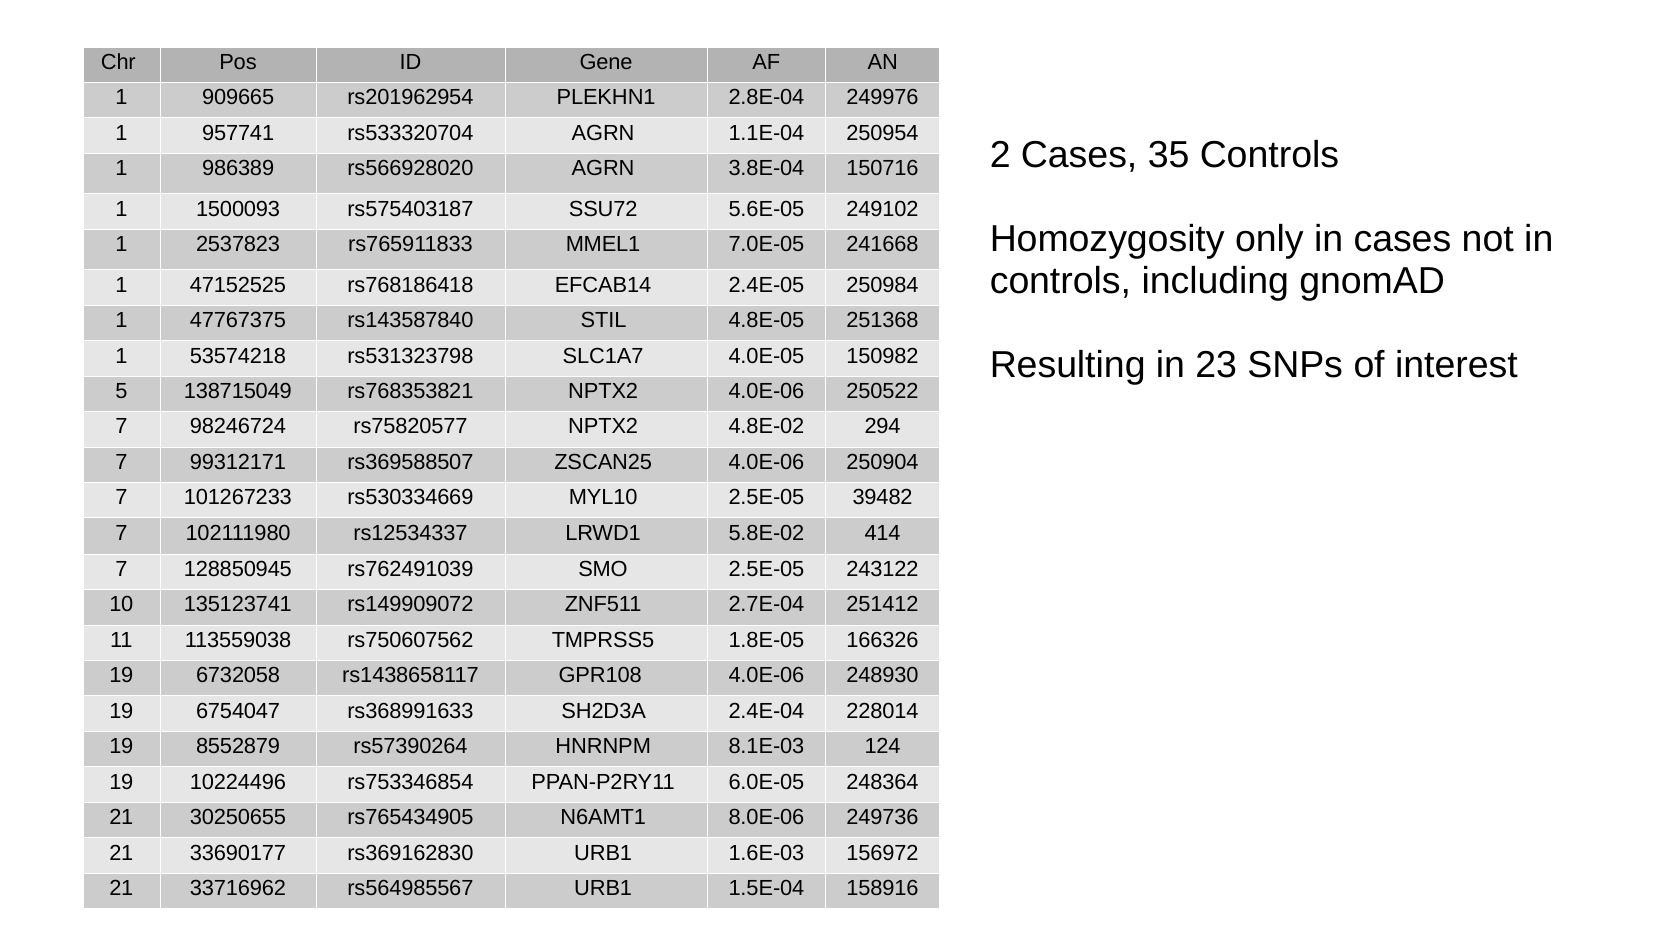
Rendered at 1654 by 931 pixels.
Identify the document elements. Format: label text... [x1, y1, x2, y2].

table_cell NPTX2 [506, 377, 707, 411]
table_cell 21 [84, 803, 160, 837]
table_cell 21 [84, 874, 160, 908]
table_cell 8552879 [161, 732, 316, 766]
table_cell rs533320704 [317, 118, 505, 153]
table_cell SH2D3A [506, 696, 707, 731]
table_cell 138715049 [161, 377, 316, 411]
table_cell rs765434905 [317, 803, 505, 837]
table_cell 1 [84, 154, 160, 193]
table_header Pos [161, 48, 316, 82]
table_cell rs564985567 [317, 874, 505, 908]
table_cell SSU72 [506, 194, 707, 229]
table_cell GPR108 [506, 661, 707, 695]
table_cell rs768186418 [317, 270, 505, 305]
table_cell 8.0E-06 [708, 803, 825, 837]
table_cell 4.8E-05 [708, 306, 825, 340]
table_cell rs57390264 [317, 732, 505, 766]
table_cell 7 [84, 448, 160, 482]
table_cell NPTX2 [506, 412, 707, 447]
table_cell 166326 [826, 626, 939, 660]
table_cell 5 [84, 377, 160, 411]
table_cell STIL [506, 306, 707, 340]
table_cell 250522 [826, 377, 939, 411]
table_cell 1 [84, 341, 160, 376]
table_cell 101267233 [161, 483, 316, 517]
table_cell 250904 [826, 448, 939, 482]
table_cell 99312171 [161, 448, 316, 482]
table_cell 3.8E-04 [708, 154, 825, 193]
table_cell 6.0E-05 [708, 767, 825, 802]
table_header ID [317, 48, 505, 82]
table_cell 1.8E-05 [708, 626, 825, 660]
table_cell 19 [84, 732, 160, 766]
table_cell 33690177 [161, 838, 316, 873]
table_cell 7.0E-05 [708, 230, 825, 269]
table_header Chr [84, 48, 160, 82]
table_header AF [708, 48, 825, 82]
table_cell AGRN [506, 118, 707, 153]
table_cell 11 [84, 626, 160, 660]
table_cell 5.6E-05 [708, 194, 825, 229]
table_cell 2537823 [161, 230, 316, 269]
table_cell 243122 [826, 555, 939, 589]
table_cell 4.0E-06 [708, 661, 825, 695]
table_cell LRWD1 [506, 518, 707, 554]
table_cell URB1 [506, 838, 707, 873]
table_cell 7 [84, 483, 160, 517]
table_cell 241668 [826, 230, 939, 269]
table_cell 986389 [161, 154, 316, 193]
table_cell 228014 [826, 696, 939, 731]
table_cell 251412 [826, 590, 939, 625]
table_cell 156972 [826, 838, 939, 873]
table_cell 7 [84, 412, 160, 447]
table_cell rs201962954 [317, 83, 505, 117]
table_cell rs75820577 [317, 412, 505, 447]
table_cell 1.1E-04 [708, 118, 825, 153]
table_cell rs530334669 [317, 483, 505, 517]
table_cell 33716962 [161, 874, 316, 908]
table_cell 19 [84, 661, 160, 695]
table_cell AGRN [506, 154, 707, 193]
table_cell rs750607562 [317, 626, 505, 660]
table_cell 2.5E-05 [708, 555, 825, 589]
table_cell 1.5E-04 [708, 874, 825, 908]
table_cell 1 [84, 194, 160, 229]
table_cell 909665 [161, 83, 316, 117]
table_cell 248930 [826, 661, 939, 695]
table_cell 2.4E-05 [708, 270, 825, 305]
table_cell 19 [84, 767, 160, 802]
table_cell 4.0E-06 [708, 377, 825, 411]
table_cell SMO [506, 555, 707, 589]
table_cell rs531323798 [317, 341, 505, 376]
table_cell 4.0E-06 [708, 448, 825, 482]
table_cell rs1438658117 [317, 661, 505, 695]
table_cell 4.0E-05 [708, 341, 825, 376]
table_cell 1 [84, 230, 160, 269]
table_cell 250984 [826, 270, 939, 305]
table_cell 10 [84, 590, 160, 625]
table_cell 7 [84, 555, 160, 589]
text_box 2 Cases, 35 Controls Homozygosity only in cases not in controls, including gnomAD Resulting in 23 SNPs of interest [975, 126, 1651, 393]
table_cell 135123741 [161, 590, 316, 625]
table_cell 158916 [826, 874, 939, 908]
table_cell EFCAB14 [506, 270, 707, 305]
table_cell 128850945 [161, 555, 316, 589]
table_cell 7 [84, 518, 160, 554]
table_cell 294 [826, 412, 939, 447]
table_cell 1.6E-03 [708, 838, 825, 873]
table_header Gene [506, 48, 707, 82]
table_cell 19 [84, 696, 160, 731]
table_cell 4.8E-02 [708, 412, 825, 447]
table_cell 2.5E-05 [708, 483, 825, 517]
table_header AN [826, 48, 939, 82]
table_cell 1 [84, 306, 160, 340]
table_cell 6754047 [161, 696, 316, 731]
table_cell rs762491039 [317, 555, 505, 589]
table_cell 113559038 [161, 626, 316, 660]
table_cell MMEL1 [506, 230, 707, 269]
table_cell SLC1A7 [506, 341, 707, 376]
table_cell rs768353821 [317, 377, 505, 411]
table_cell rs368991633 [317, 696, 505, 731]
table_cell 53574218 [161, 341, 316, 376]
table_cell 10224496 [161, 767, 316, 802]
table_cell rs575403187 [317, 194, 505, 229]
table_cell 414 [826, 518, 939, 554]
table_cell 1 [84, 83, 160, 117]
table_cell 1500093 [161, 194, 316, 229]
table_cell MYL10 [506, 483, 707, 517]
table_cell URB1 [506, 874, 707, 908]
table_cell ZNF511 [506, 590, 707, 625]
table_cell HNRNPM [506, 732, 707, 766]
table_cell 30250655 [161, 803, 316, 837]
table_cell 98246724 [161, 412, 316, 447]
table_cell 150716 [826, 154, 939, 193]
table_cell 2.7E-04 [708, 590, 825, 625]
table_cell 1 [84, 270, 160, 305]
table_cell rs12534337 [317, 518, 505, 554]
table_cell rs765911833 [317, 230, 505, 269]
table_cell PPAN-P2RY11 [506, 767, 707, 802]
table_cell 249976 [826, 83, 939, 117]
table_cell 2.4E-04 [708, 696, 825, 731]
table_cell 8.1E-03 [708, 732, 825, 766]
table_cell ZSCAN25 [506, 448, 707, 482]
table_cell 5.8E-02 [708, 518, 825, 554]
table_cell 6732058 [161, 661, 316, 695]
table_cell 2.8E-04 [708, 83, 825, 117]
table_cell 47767375 [161, 306, 316, 340]
table_cell 249102 [826, 194, 939, 229]
table_cell 47152525 [161, 270, 316, 305]
table_cell 150982 [826, 341, 939, 376]
table_cell 957741 [161, 118, 316, 153]
table_cell 21 [84, 838, 160, 873]
table_cell rs566928020 [317, 154, 505, 193]
table_cell 102111980 [161, 518, 316, 554]
table_cell 124 [826, 732, 939, 766]
table_cell TMPRSS5 [506, 626, 707, 660]
table_cell 250954 [826, 118, 939, 153]
table_cell 249736 [826, 803, 939, 837]
table_cell PLEKHN1 [506, 83, 707, 117]
table_cell rs149909072 [317, 590, 505, 625]
table_cell 248364 [826, 767, 939, 802]
table_cell rs369588507 [317, 448, 505, 482]
table_cell rs753346854 [317, 767, 505, 802]
table_cell rs369162830 [317, 838, 505, 873]
table_cell 39482 [826, 483, 939, 517]
table_cell 1 [84, 118, 160, 153]
table_cell rs143587840 [317, 306, 505, 340]
table_cell N6AMT1 [506, 803, 707, 837]
table_cell 251368 [826, 306, 939, 340]
